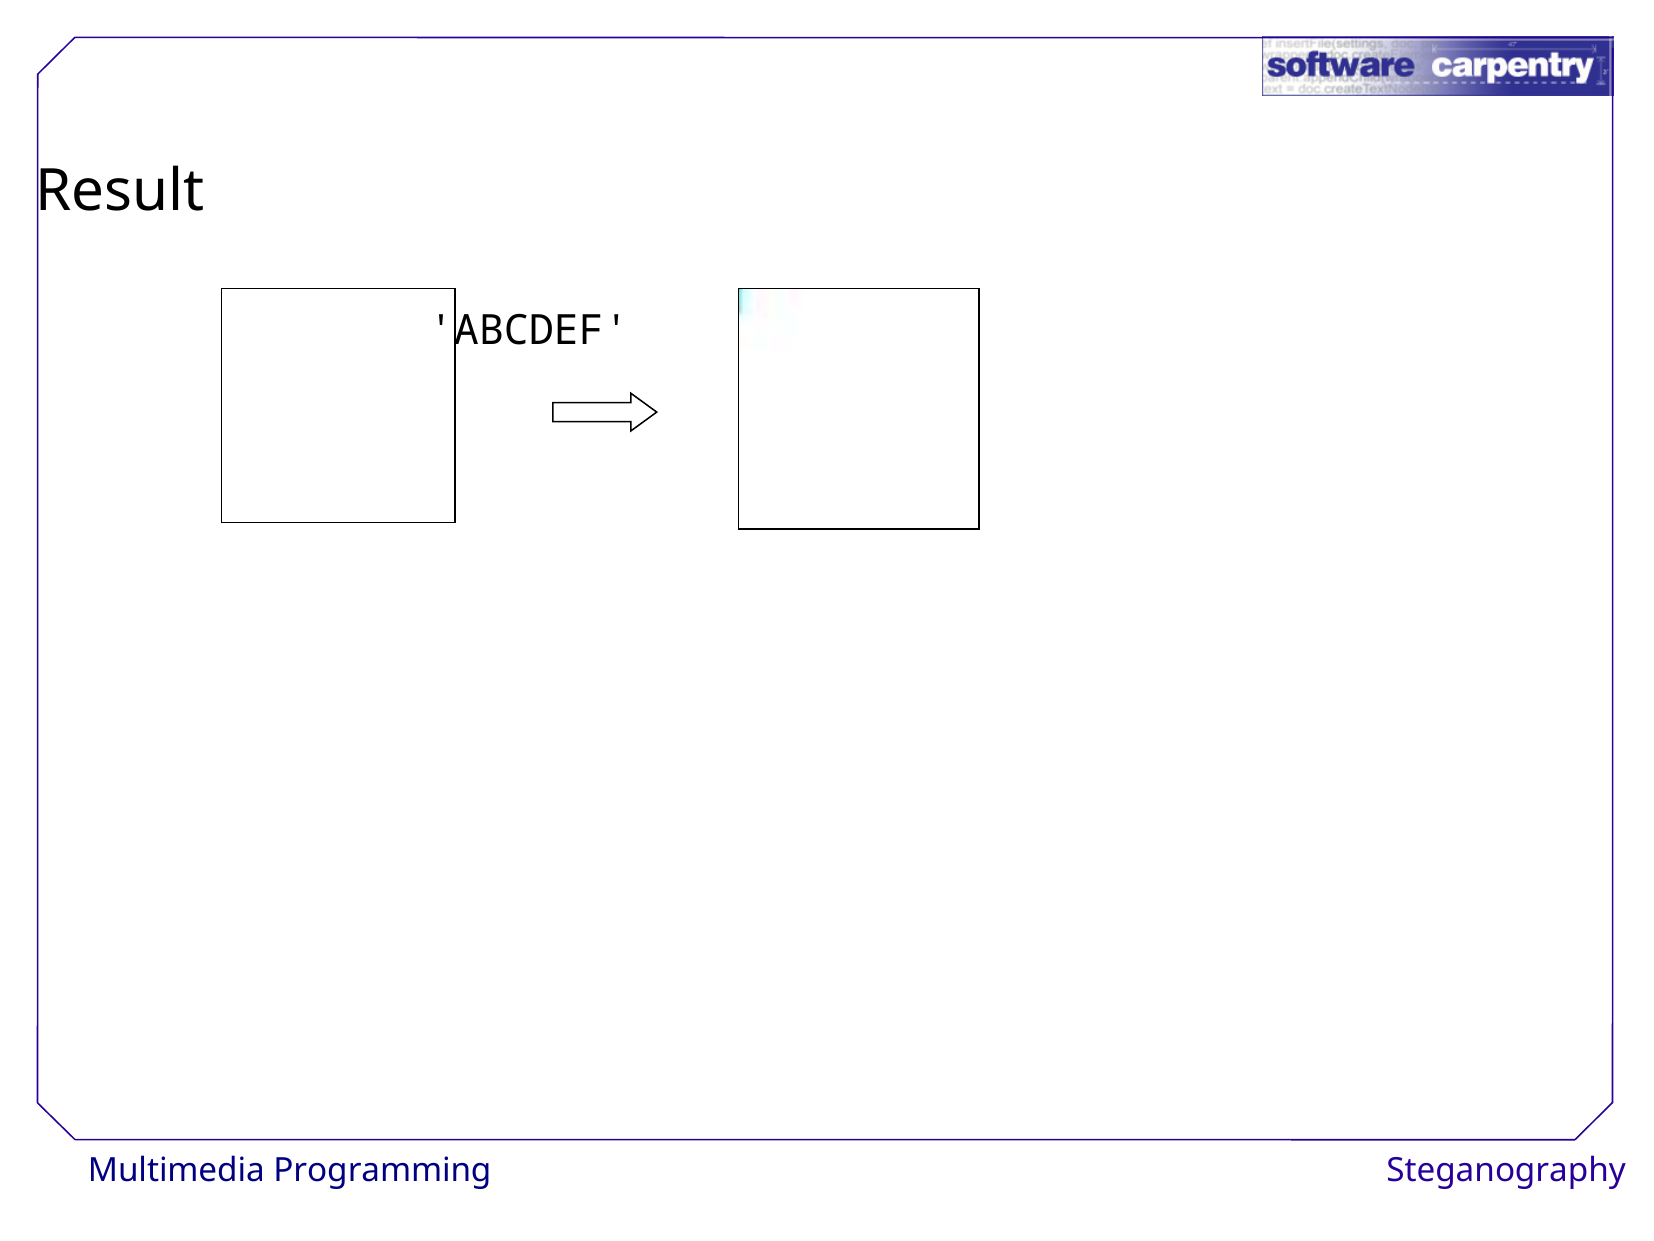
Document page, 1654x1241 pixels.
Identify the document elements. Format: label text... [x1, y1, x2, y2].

text_box 'ABCDEF' [414, 270, 794, 361]
picture [739, 289, 979, 529]
picture [1262, 36, 1614, 96]
picture [222, 289, 455, 522]
text_box Result [20, 109, 370, 231]
